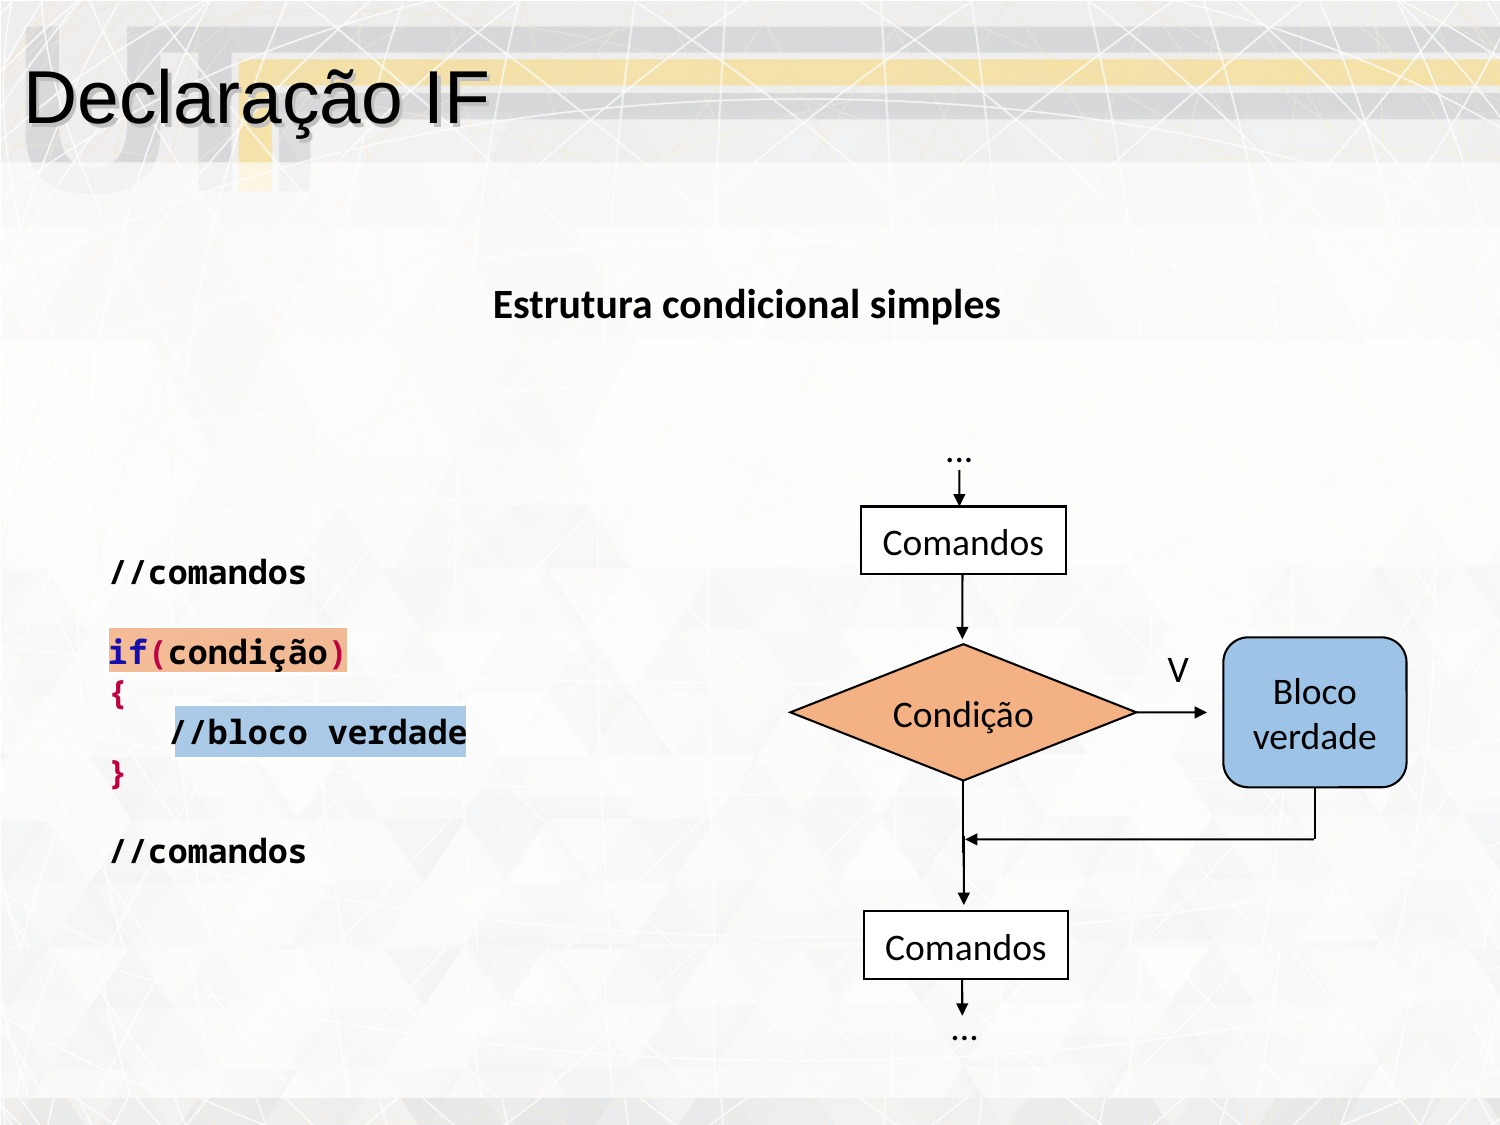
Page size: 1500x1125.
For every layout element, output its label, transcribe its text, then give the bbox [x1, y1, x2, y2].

text_box ... [935, 995, 994, 1056]
text_box //comandos if(condição) { //bloco verdade } //comandos [93, 543, 483, 879]
text_box Estrutura condicional simples [478, 269, 1017, 335]
text_box V [1152, 637, 1204, 698]
title Declaração IF [23, 18, 1489, 178]
text_box ... [930, 417, 989, 478]
text_box Condição [790, 644, 1136, 781]
text_box Comandos [863, 911, 1069, 980]
text_box Comandos [861, 506, 1066, 575]
text_box Bloco verdade [1223, 637, 1407, 788]
